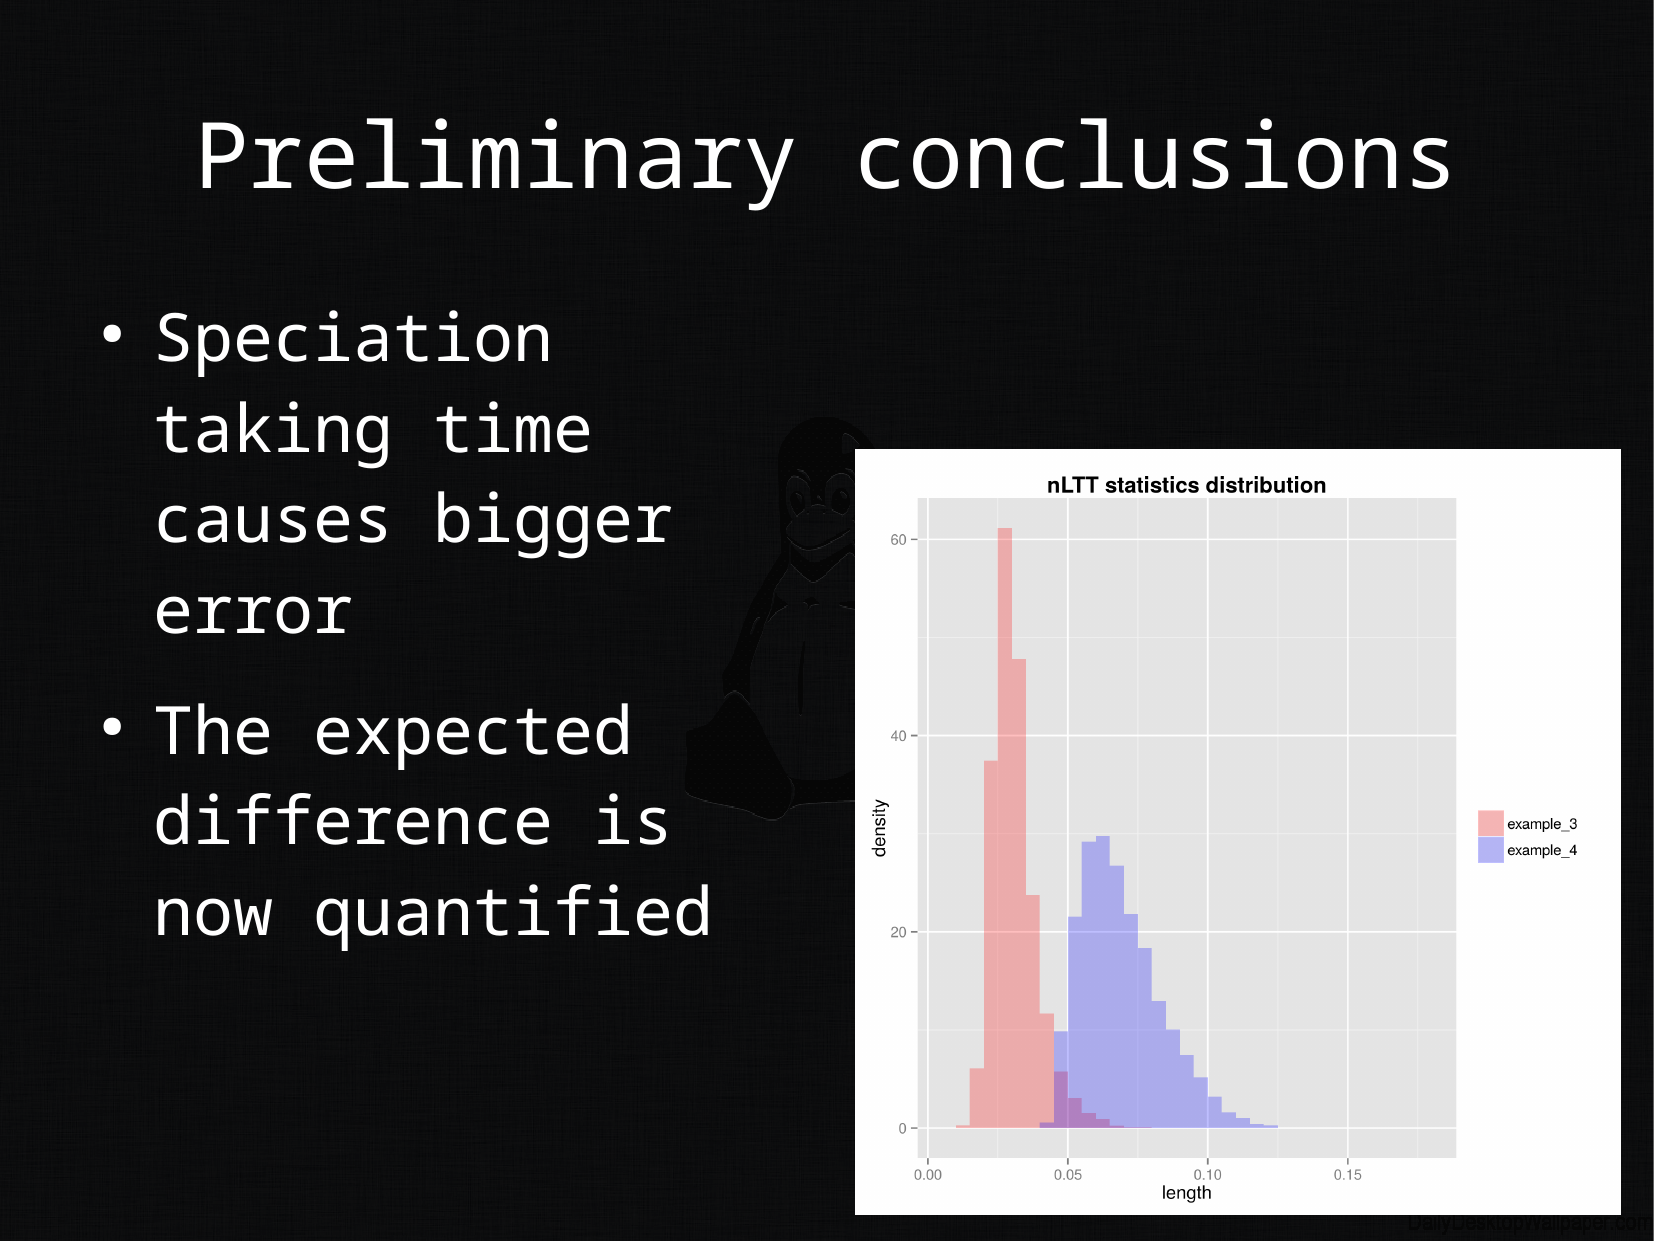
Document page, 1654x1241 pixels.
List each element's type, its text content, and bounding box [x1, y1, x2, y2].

title Preliminary conclusions [82, 49, 1571, 257]
picture [0, 0, 1654, 1241]
list Speciation taking time causes bigger error The expected difference is now quantified [82, 290, 811, 1201]
